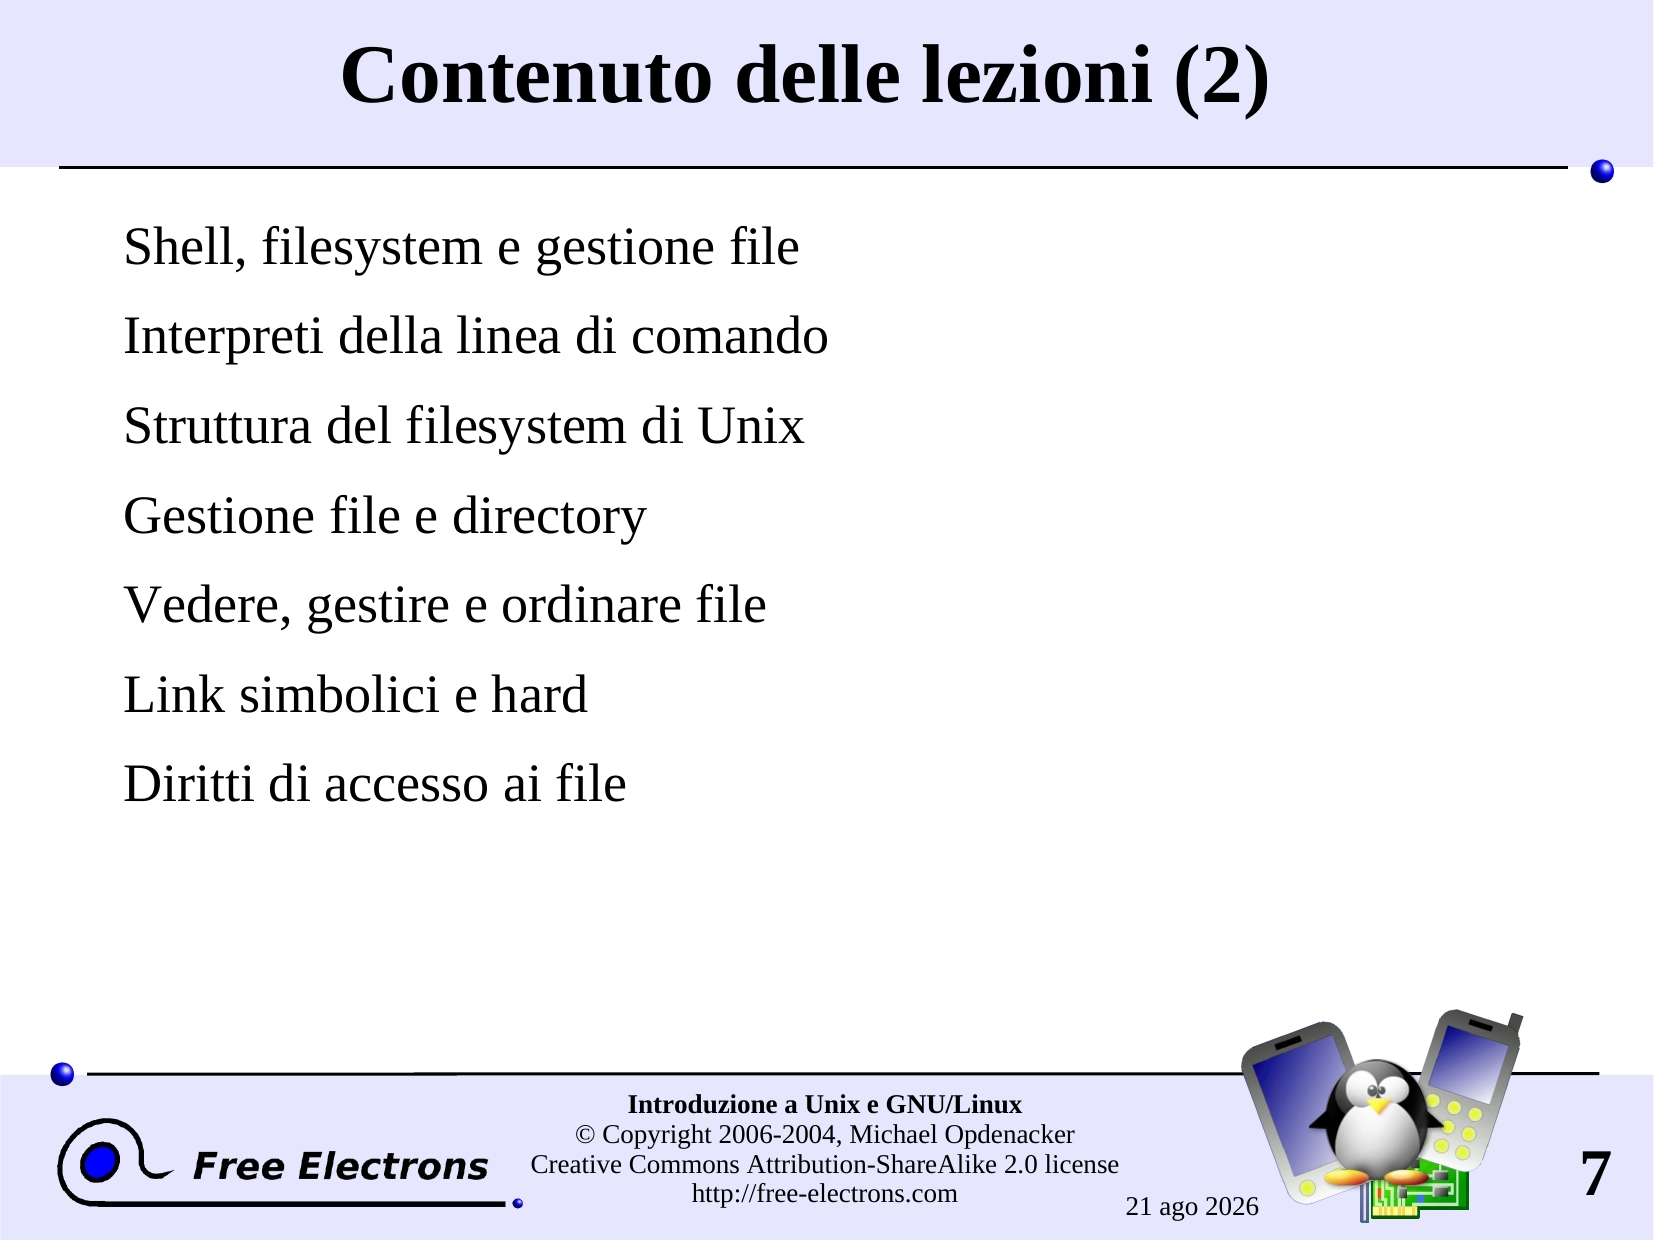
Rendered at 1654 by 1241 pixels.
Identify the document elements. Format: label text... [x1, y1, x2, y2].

title Contenuto delle lezioni (2) [60, 20, 1551, 130]
list Shell, filesystem e gestione file Interpreti della linea di comando Struttura del filesystem di Unix Gestione file e directory Vedere, gestire e ordinare file Link simbolici e hard Diritti di accesso ai file [105, 216, 1518, 1066]
picture [50, 1107, 527, 1216]
picture [1231, 1007, 1538, 1241]
